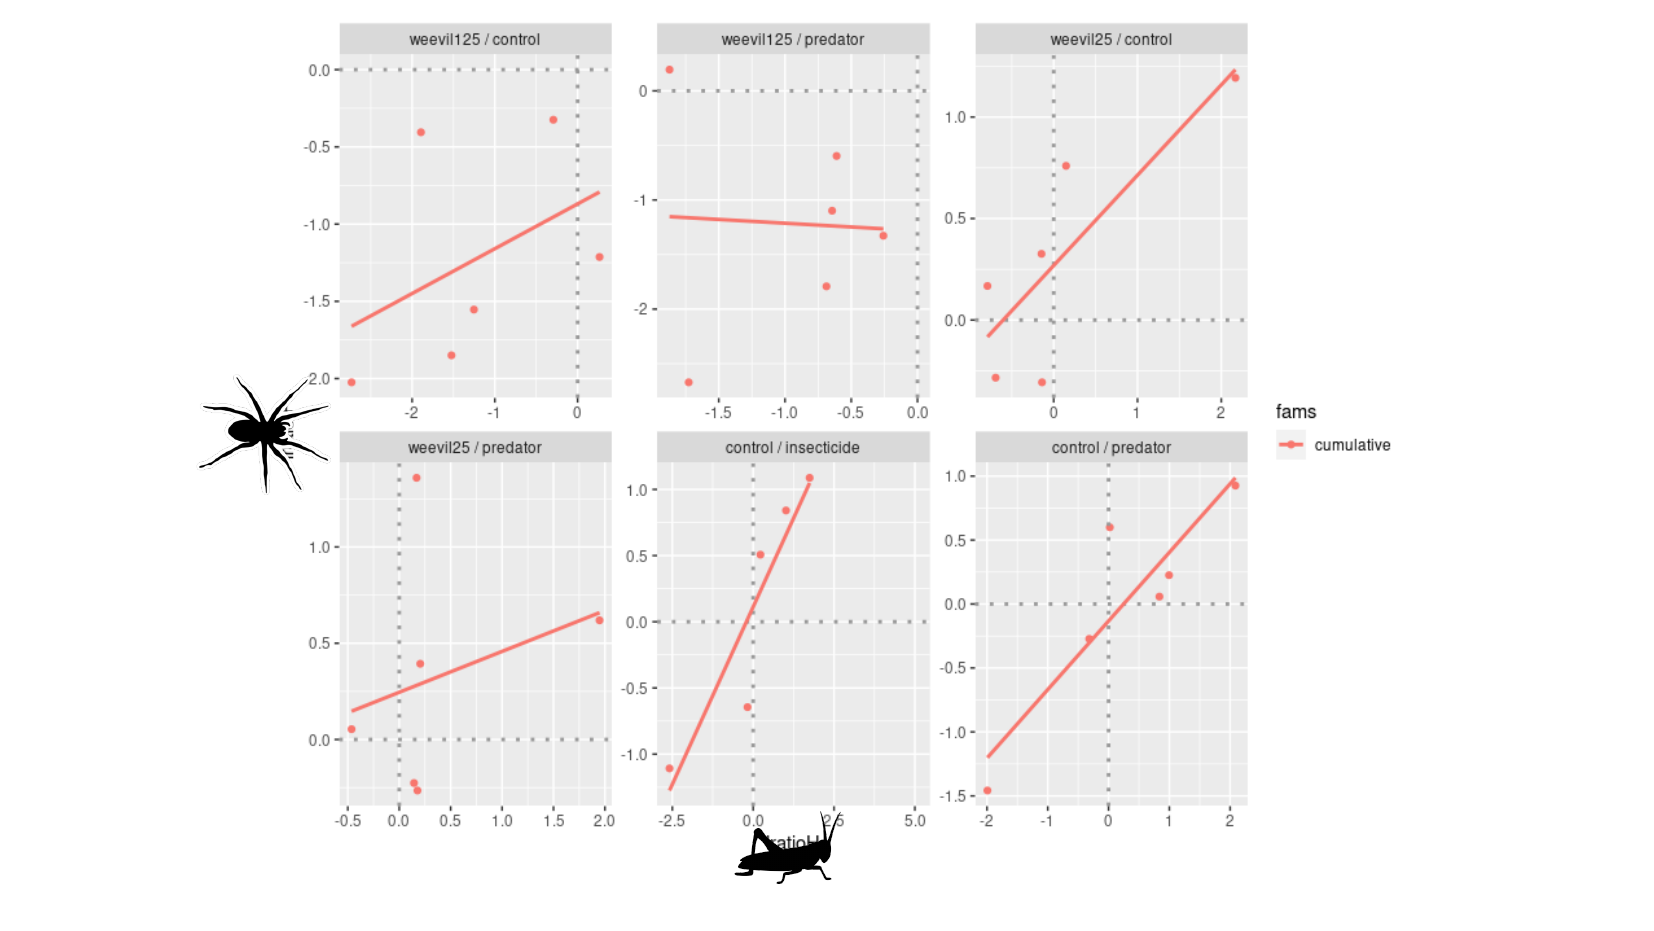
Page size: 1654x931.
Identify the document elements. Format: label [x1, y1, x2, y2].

picture [196, 14, 1411, 901]
